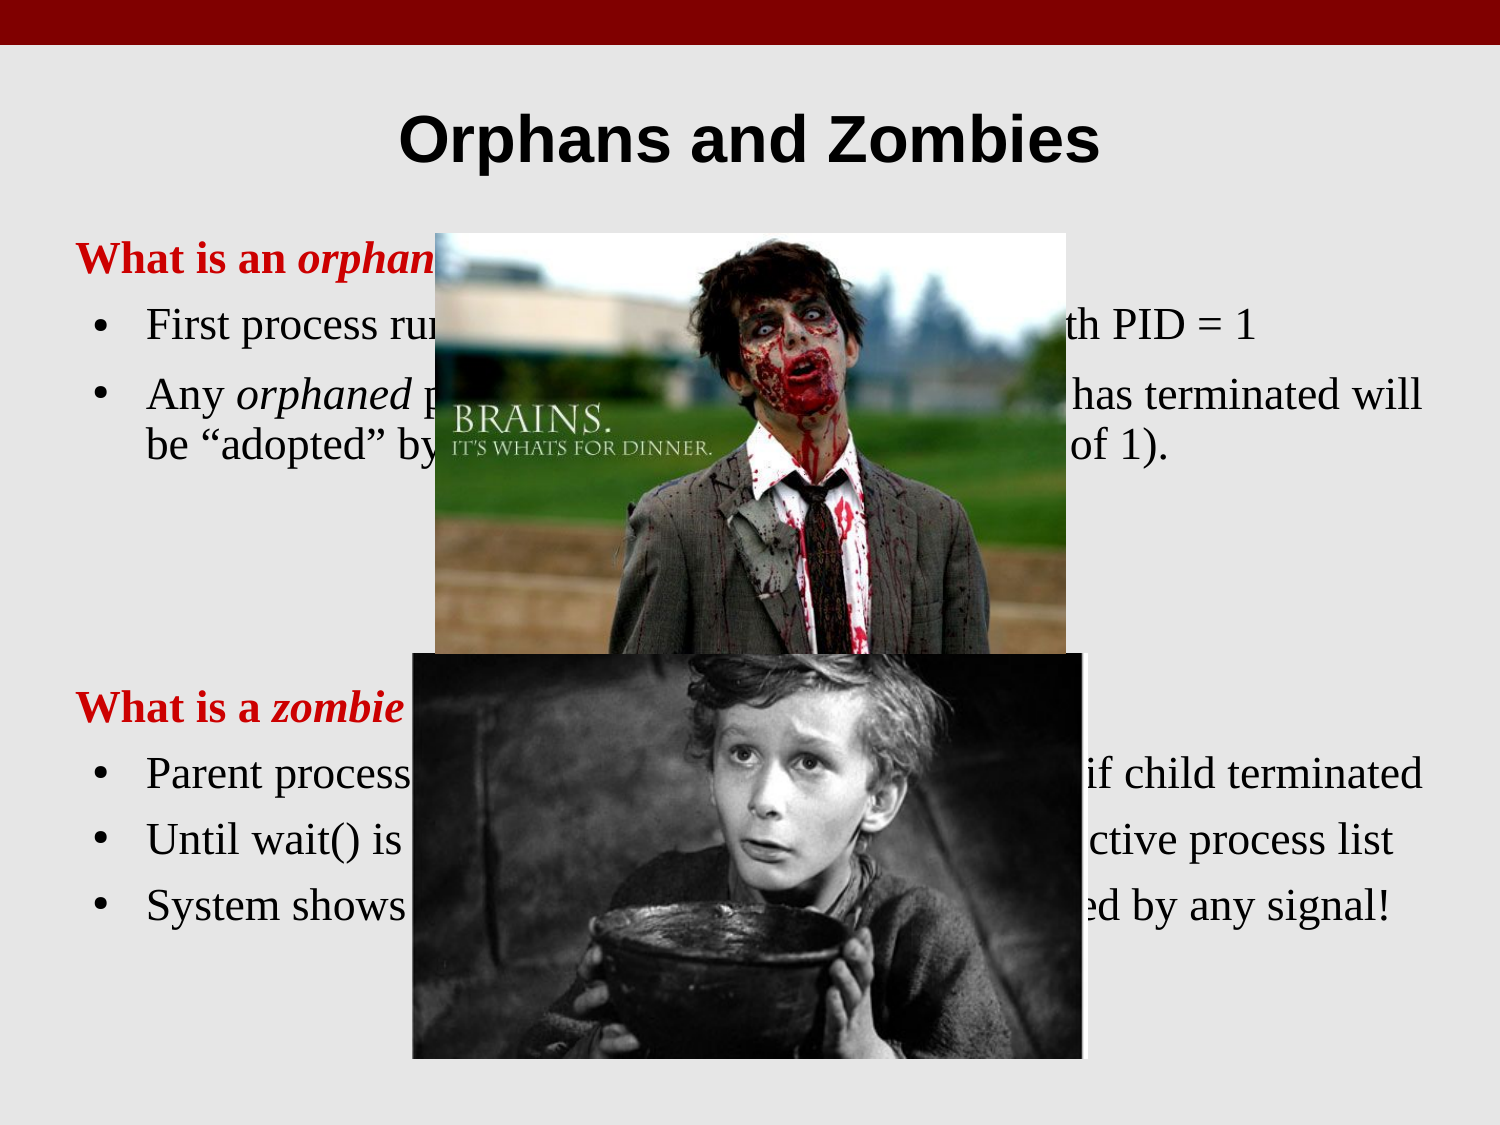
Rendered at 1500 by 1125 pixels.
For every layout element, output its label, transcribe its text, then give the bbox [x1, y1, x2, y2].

picture [412, 233, 1088, 1059]
list What is an orphaned process? First process run on a system is /sbin/init with PID = 1 Any orphaned process in which its parent process has terminated will be “adopted” by the init process (and gain a PPID of 1). What is a zombie process? Parent process performs a wait() system call to see if child terminated Until wait() is called, kernel holds PID of child in active process list System shows that PID is active, but cannot be killed by any signal! [75, 233, 1425, 1096]
title Orphans and Zombies [75, 45, 1425, 233]
